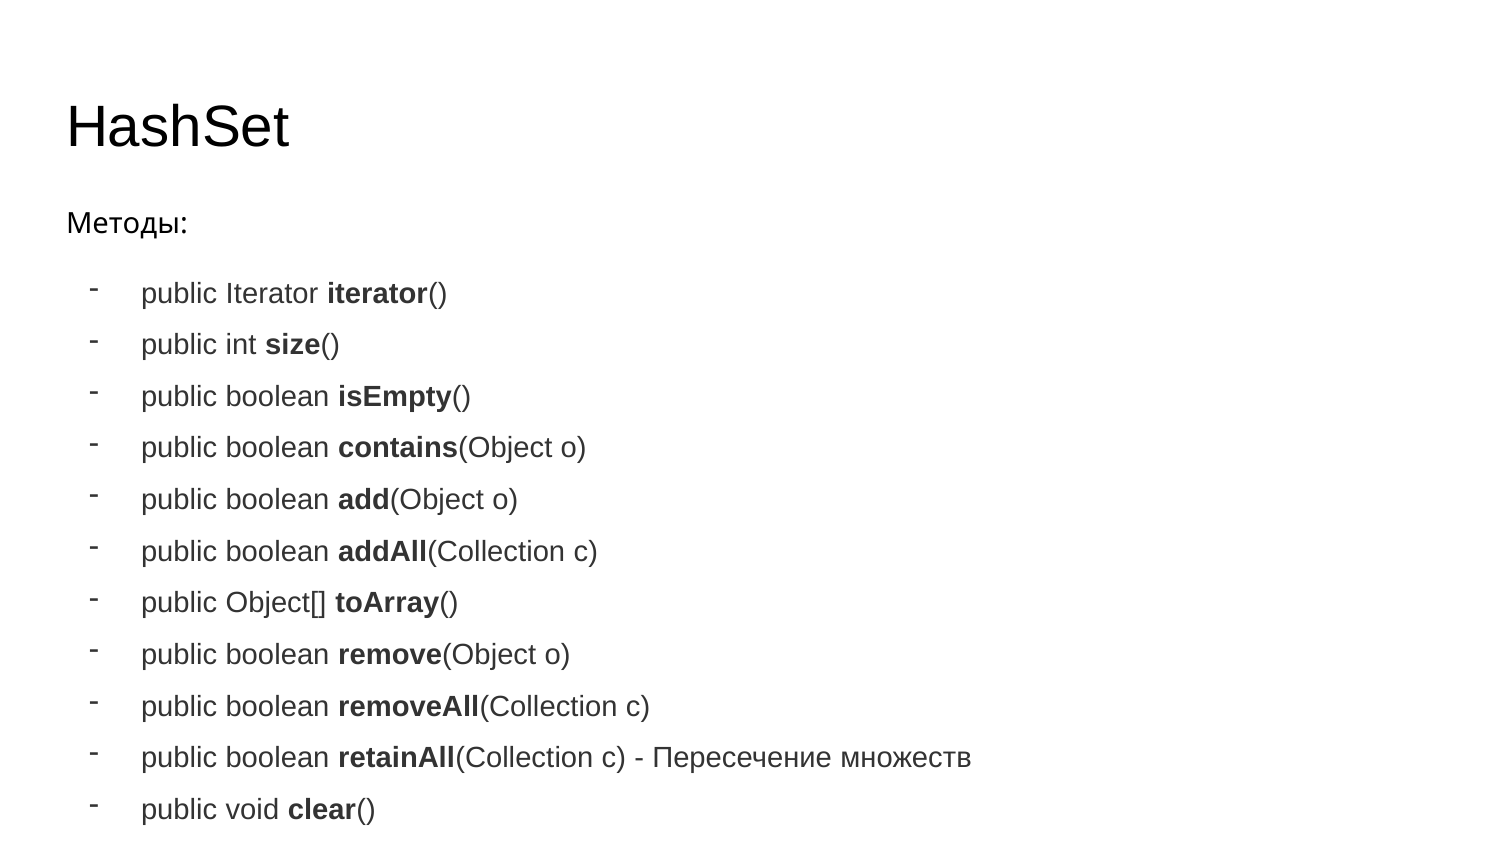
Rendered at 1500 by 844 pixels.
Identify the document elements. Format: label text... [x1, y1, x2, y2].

list Методы: public Iterator iterator() public int size() public boolean isEmpty() public boolean contains(Object o) public boolean add(Object o) public boolean addAll(Collection c) public Object[] toArray() public boolean remove(Object o) public boolean removeAll(Collection c) public boolean retainAll(Collection c) - Пересечение множеств public void clear() public Object clone() [51, 189, 1147, 750]
title HashSet [51, 72, 1449, 167]
